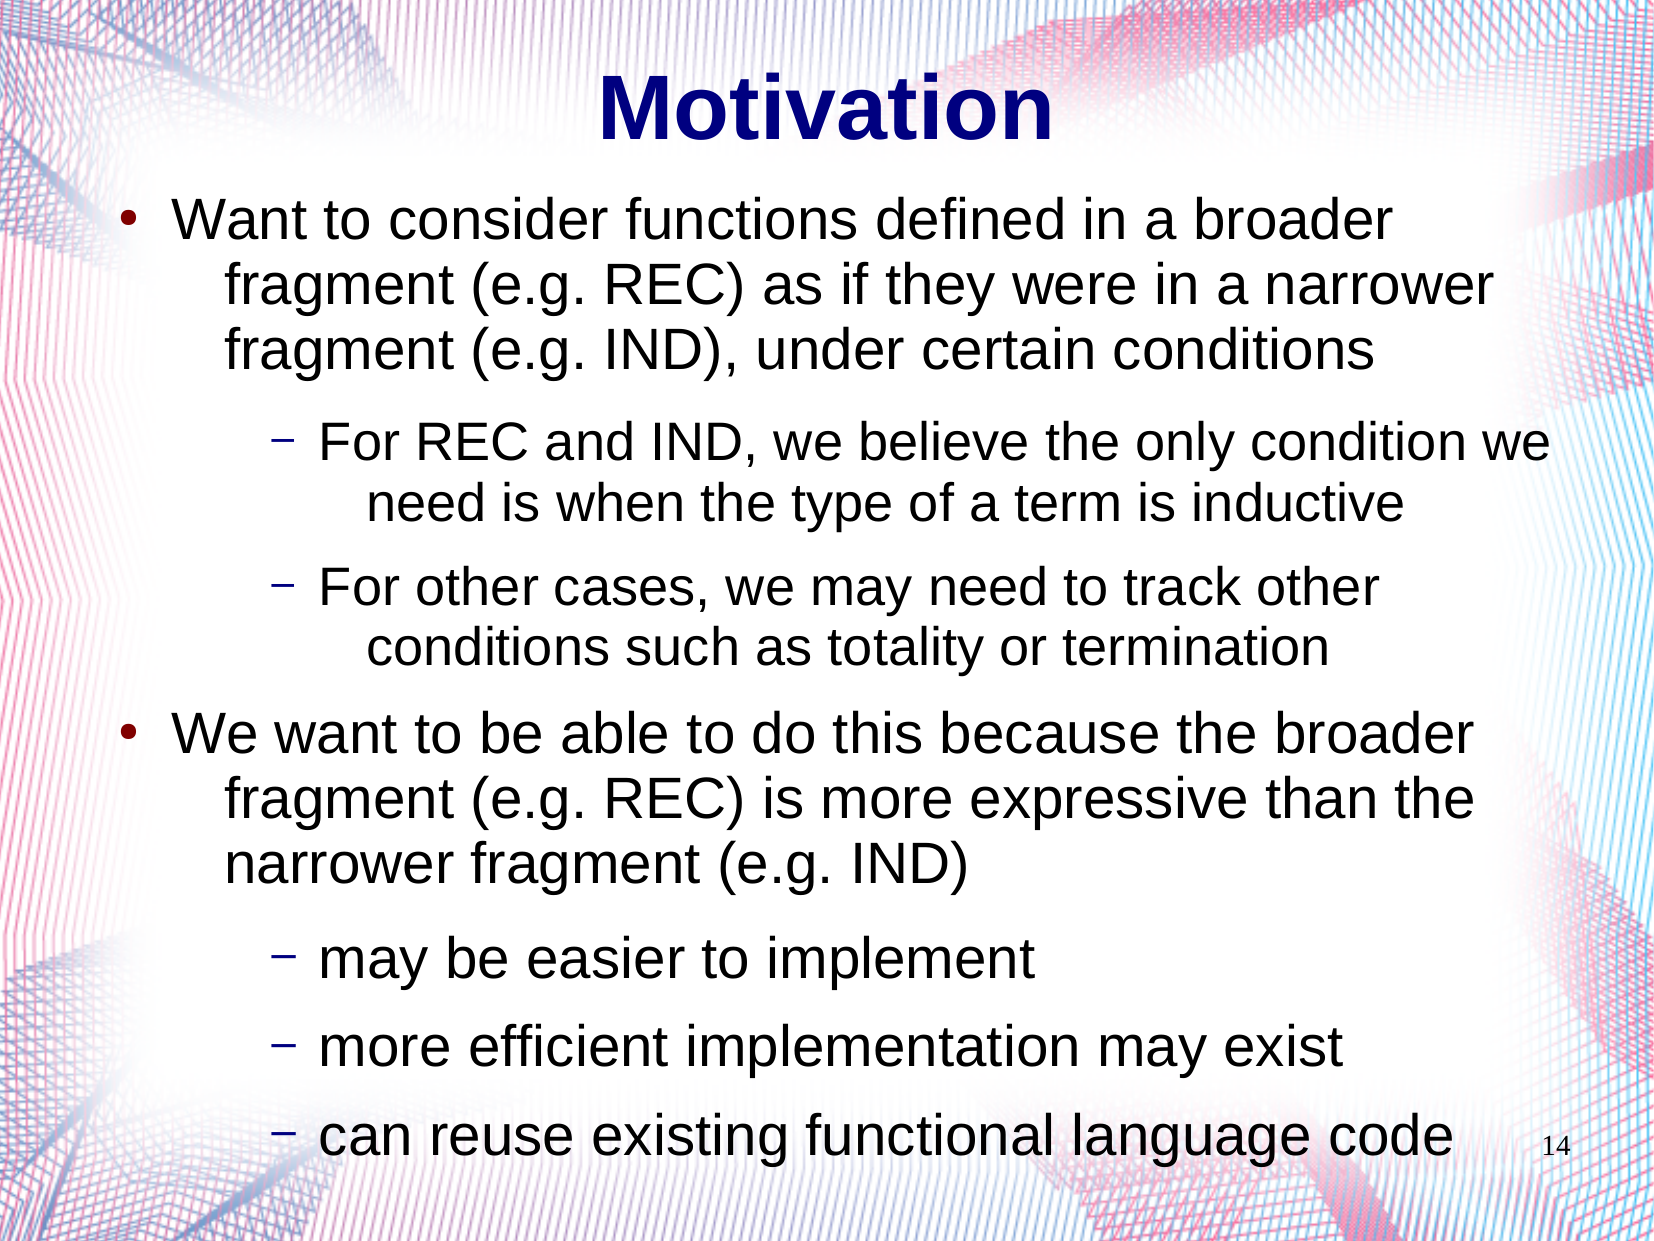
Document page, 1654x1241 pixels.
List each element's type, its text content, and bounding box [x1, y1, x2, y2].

title Motivation [82, 49, 1571, 166]
list Want to consider functions defined in a broader fragment (e.g. REC) as if they were in a narrower fragment (e.g. IND), under certain conditions For REC and IND, we believe the only condition we need is when the type of a term is inductive For other cases, we may need to track other conditions such as totality or termination We want to be able to do this because the broader fragment (e.g. REC) is more expressive than the narrower fragment (e.g. IND) may be easier to implement more efficient implementation may exist can reuse existing functional language code [82, 186, 1571, 1168]
picture [0, 0, 1654, 1241]
